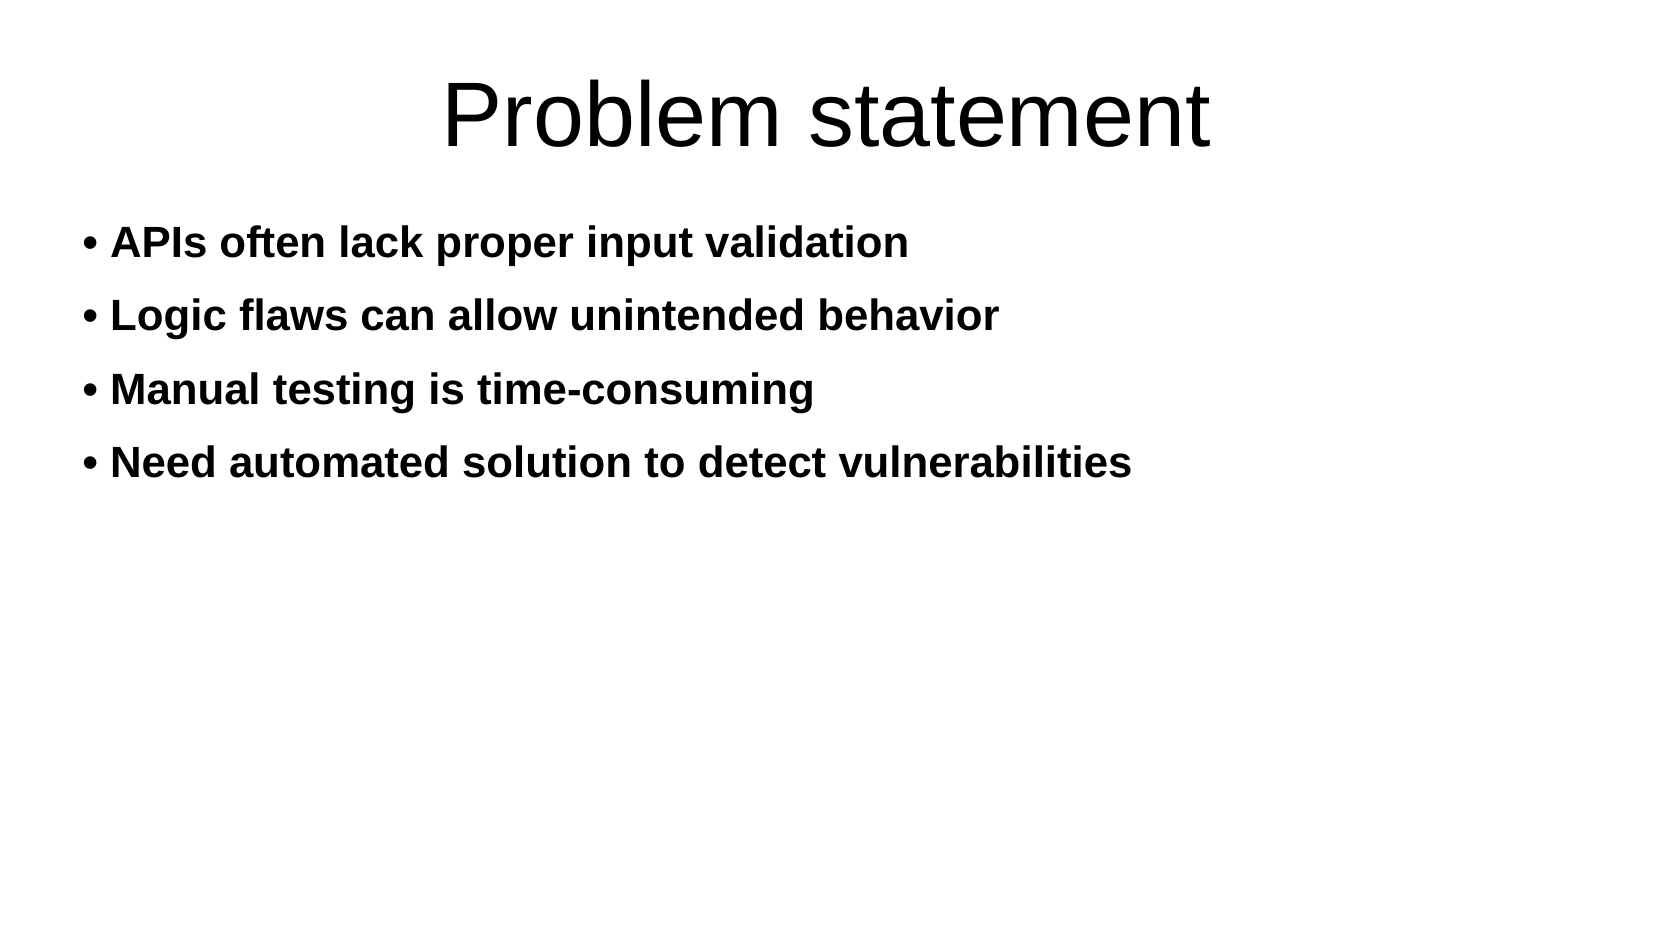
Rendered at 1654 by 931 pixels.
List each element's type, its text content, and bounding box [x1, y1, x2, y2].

list • APIs often lack proper input validation • Logic flaws can allow unintended behavior • Manual testing is time-consuming • Need automated solution to detect vulnerabilities [82, 217, 1571, 758]
title Problem statement [82, 37, 1571, 193]
